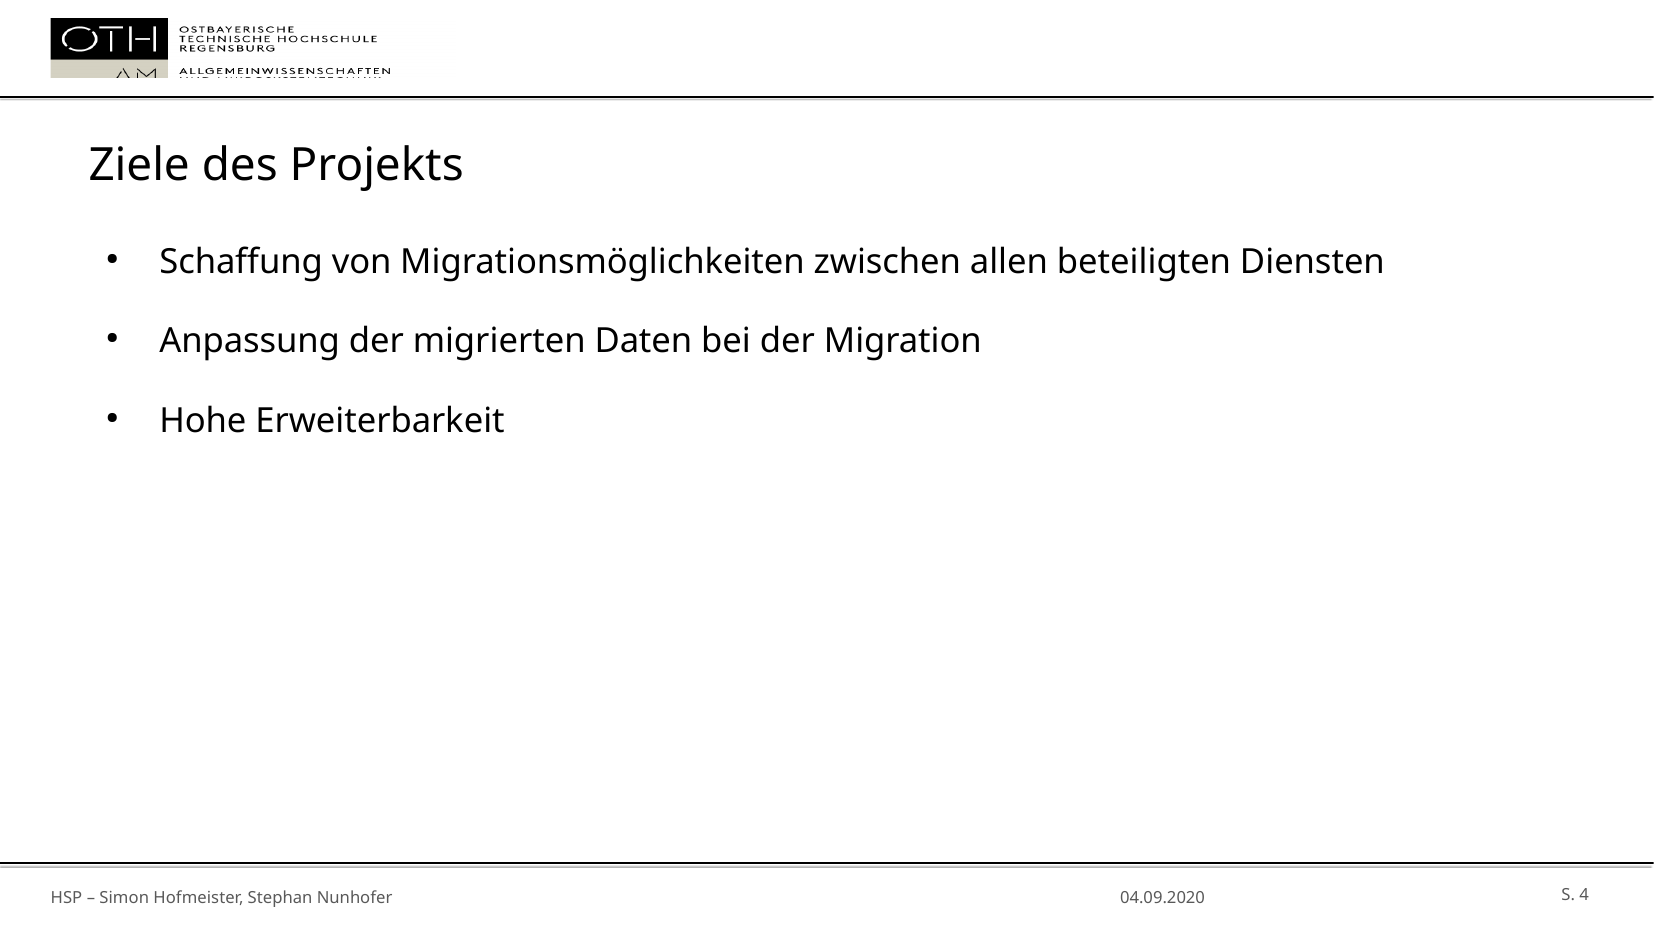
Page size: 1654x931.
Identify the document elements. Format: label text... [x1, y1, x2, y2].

title Ziele des Projekts [88, 118, 1565, 207]
picture [50, 18, 456, 78]
list Schaffung von Migrationsmöglichkeiten zwischen allen beteiligten Diensten Anpassung der migrierten Daten bei der Migration Hohe Erweiterbarkeit [88, 236, 1565, 798]
